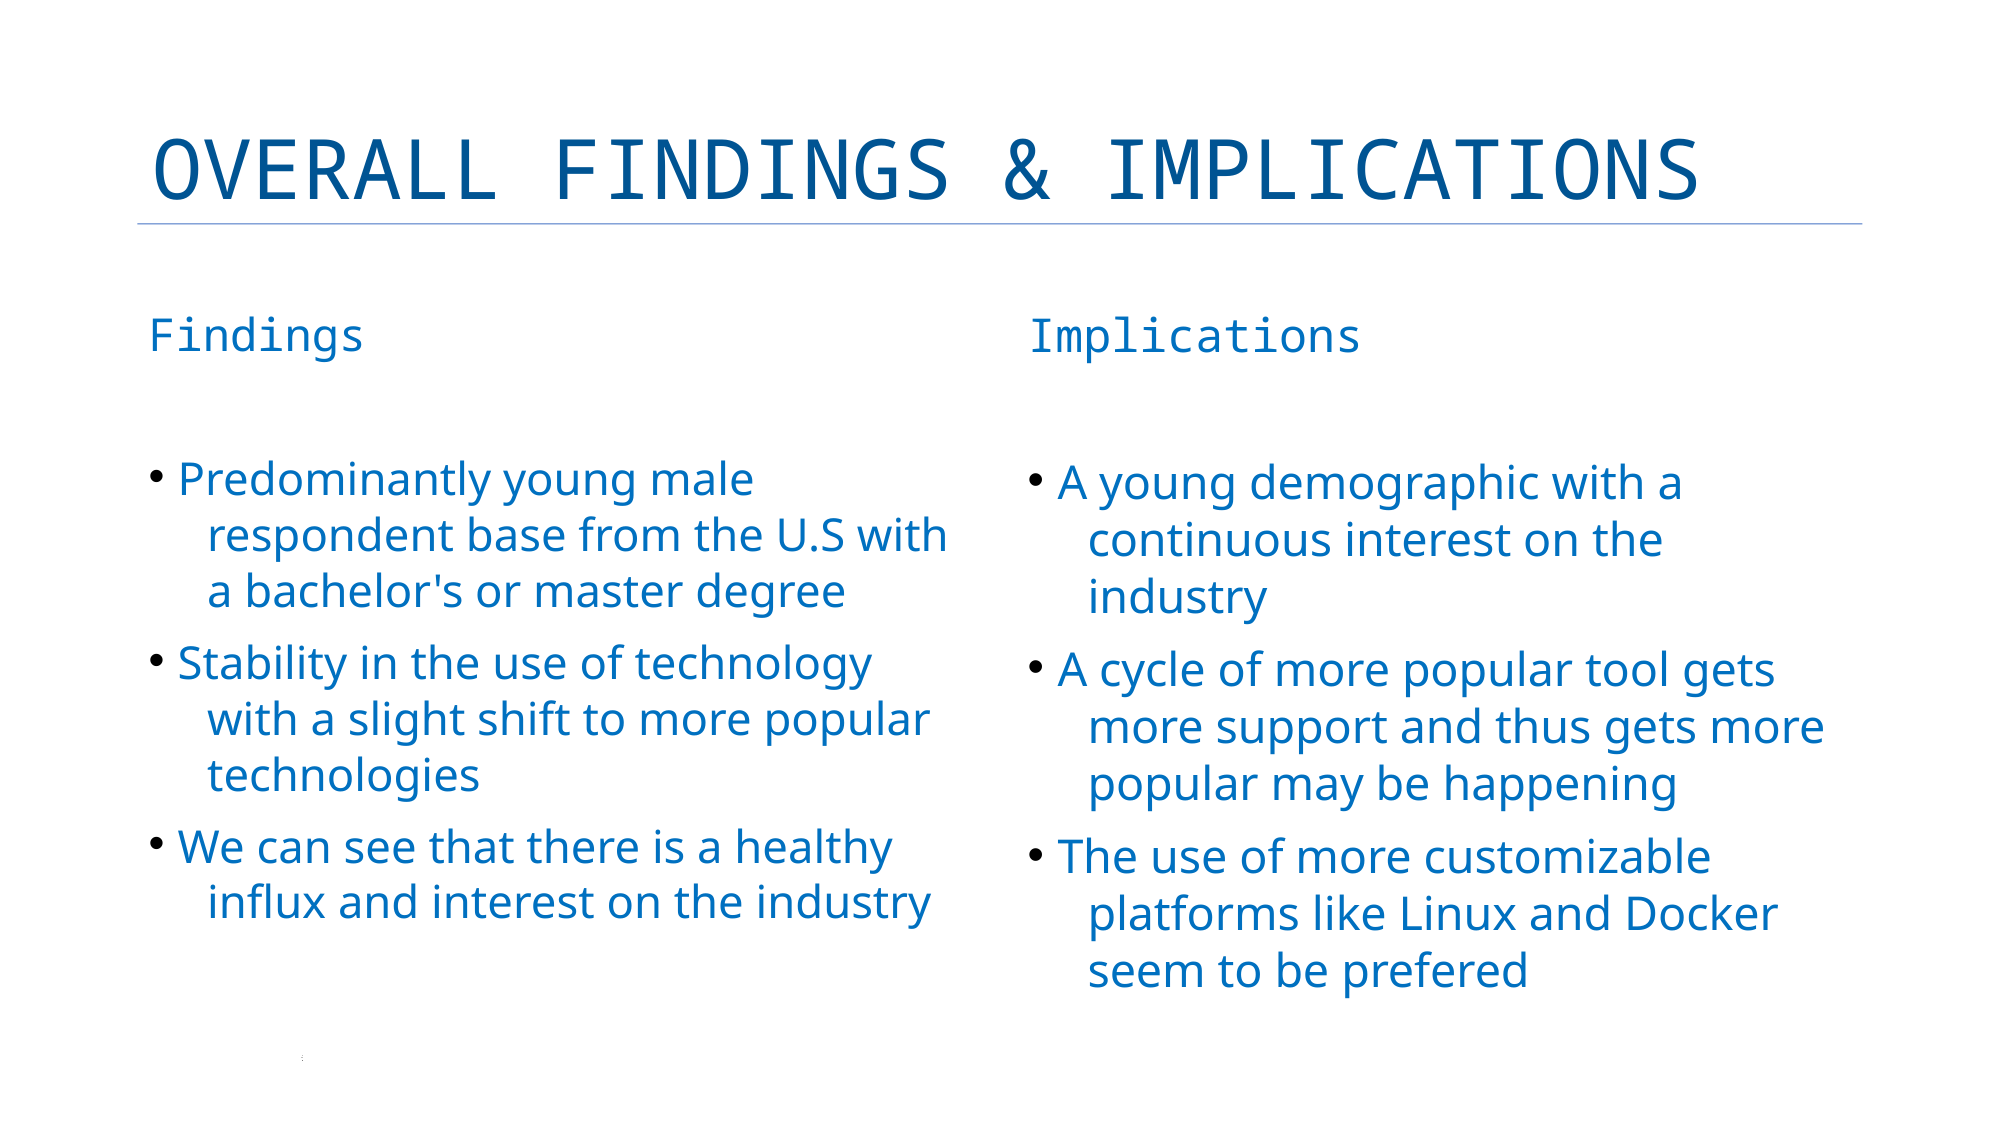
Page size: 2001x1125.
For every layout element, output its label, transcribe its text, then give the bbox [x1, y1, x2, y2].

list Implications A young demographic with a continuous interest on the industry A cycle of more popular tool gets more support and thus gets more popular may be happening The use of more customizable platforms like Linux and Docker seem to be prefered [1012, 299, 1863, 1014]
title OVERALL FINDINGS & IMPLICATIONS [137, 59, 1863, 278]
list Findings Predominantly young male respondent base from the U.S with a bachelor's or master degree Stability in the use of technology with a slight shift to more popular technologies We can see that there is a healthy influx and interest on the industry [133, 299, 984, 1014]
